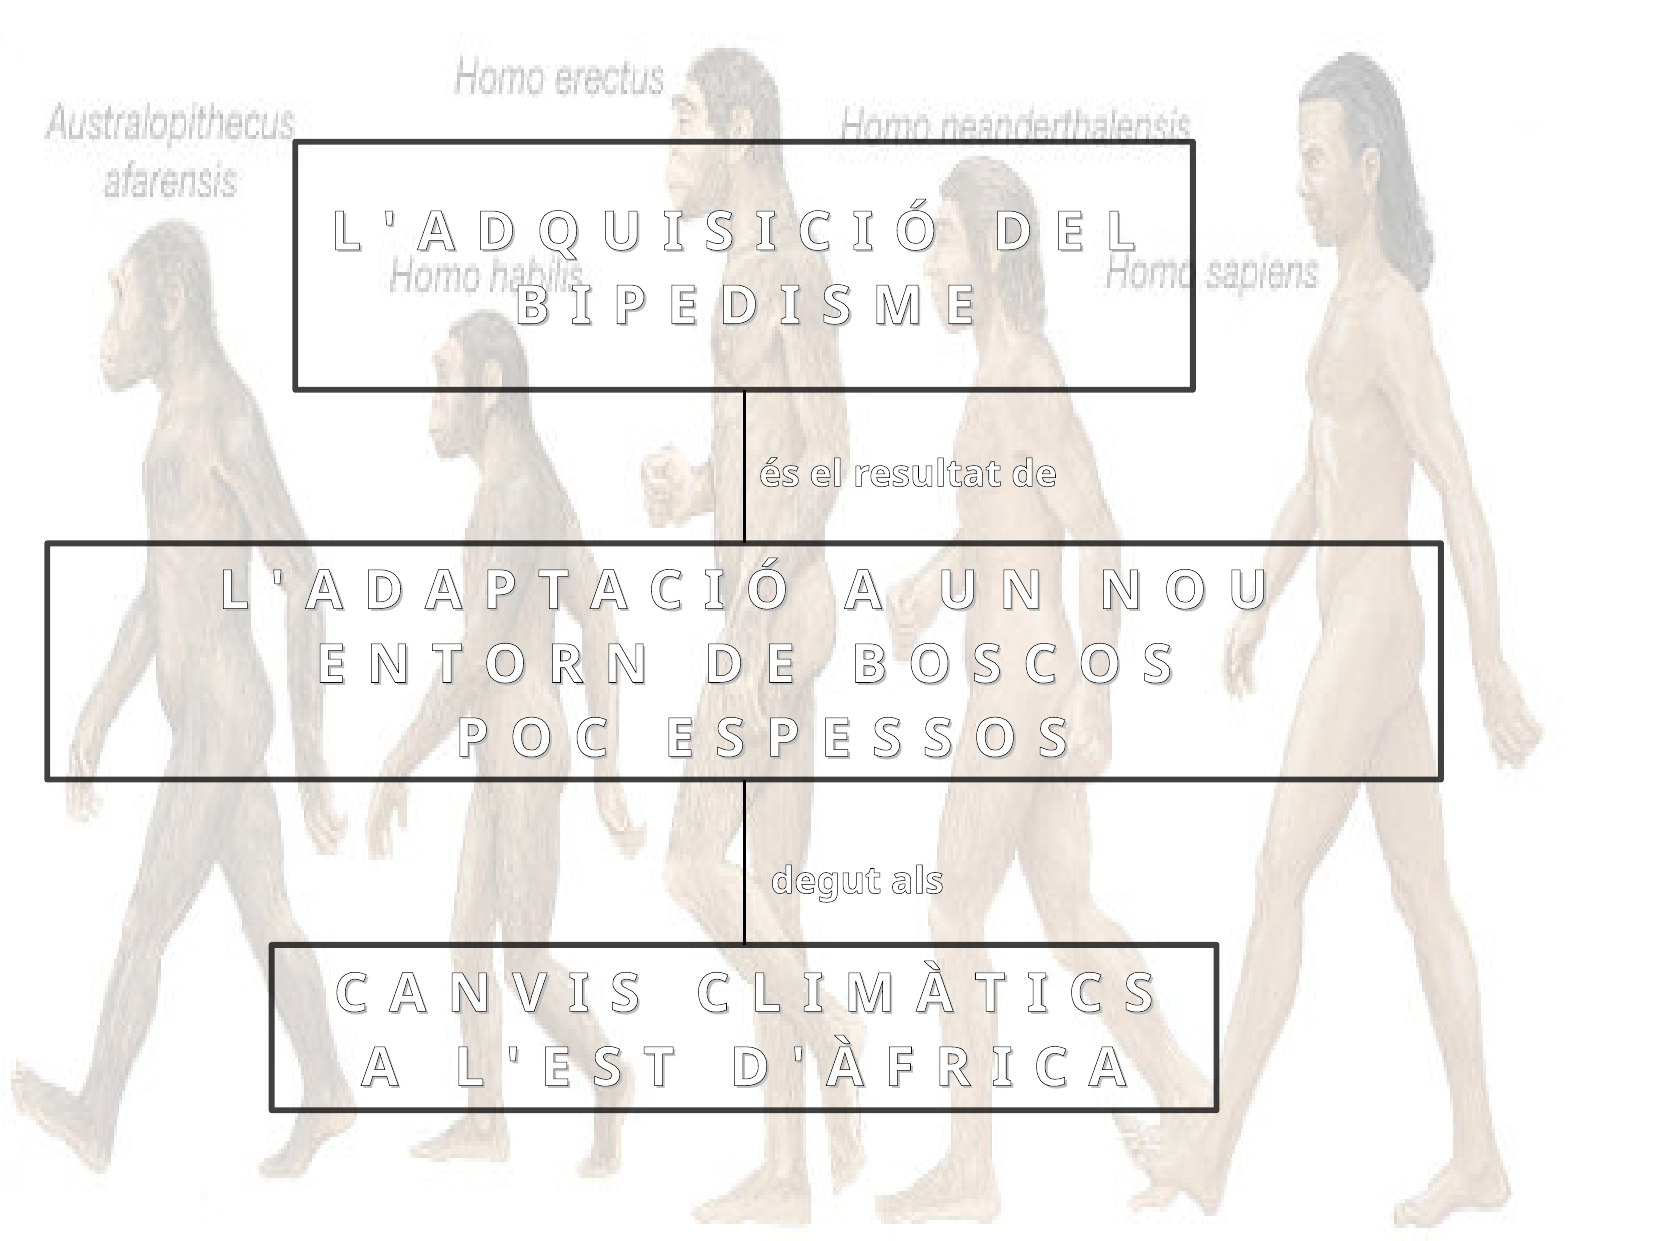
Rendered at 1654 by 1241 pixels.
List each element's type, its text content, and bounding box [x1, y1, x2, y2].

text_box L'ADAPTACIÓ A UN NOU ENTORN DE BOSCOS POC ESPESSOS [47, 543, 1441, 780]
text_box degut als [755, 845, 1264, 903]
text_box és el resultat de [746, 439, 1252, 497]
text_box L'ADQUISICIÓ DEL BIPEDISME [295, 141, 1193, 390]
text_box CANVIS CLIMÀTICS A L'EST D'ÀFRICA [271, 944, 1217, 1111]
picture [0, 0, 1654, 1241]
